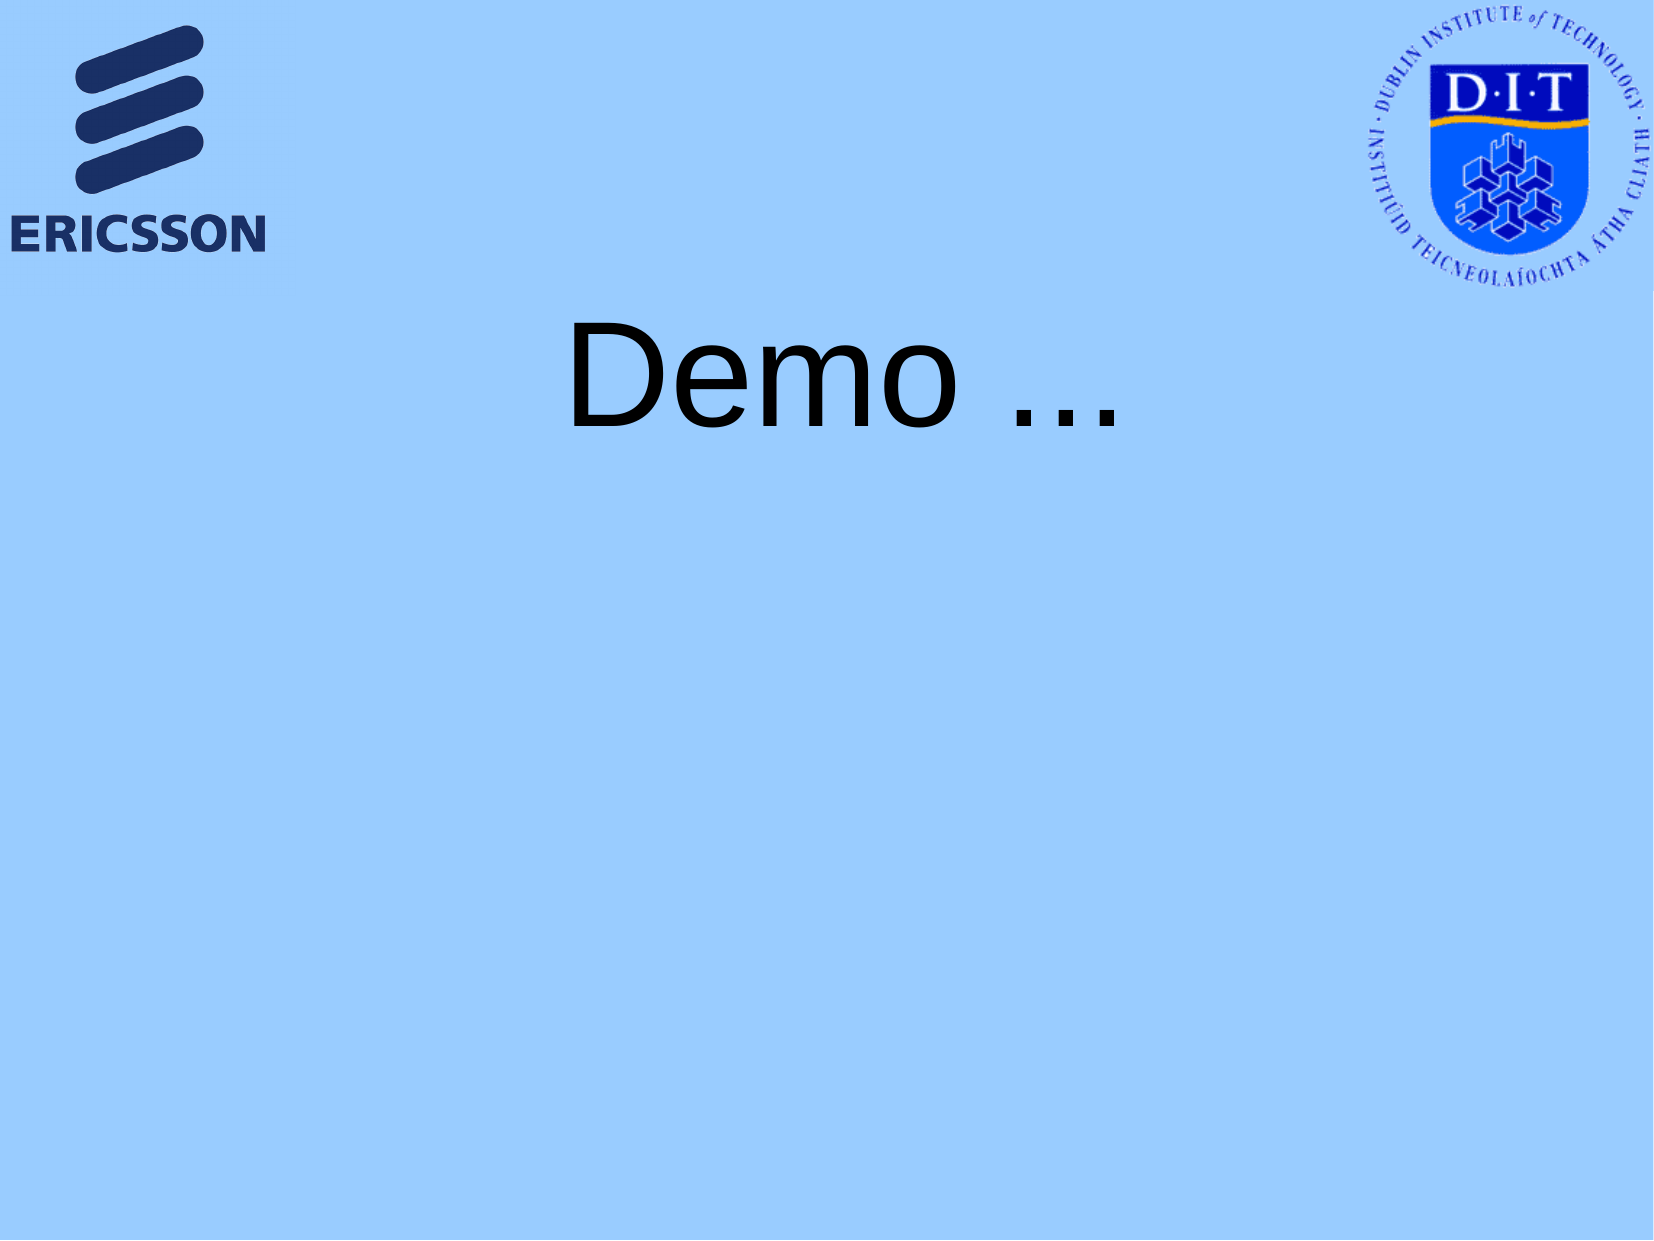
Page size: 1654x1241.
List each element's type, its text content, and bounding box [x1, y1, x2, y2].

picture [1364, 0, 1654, 291]
list Demo ... [82, 290, 1538, 1010]
picture [0, 0, 296, 296]
